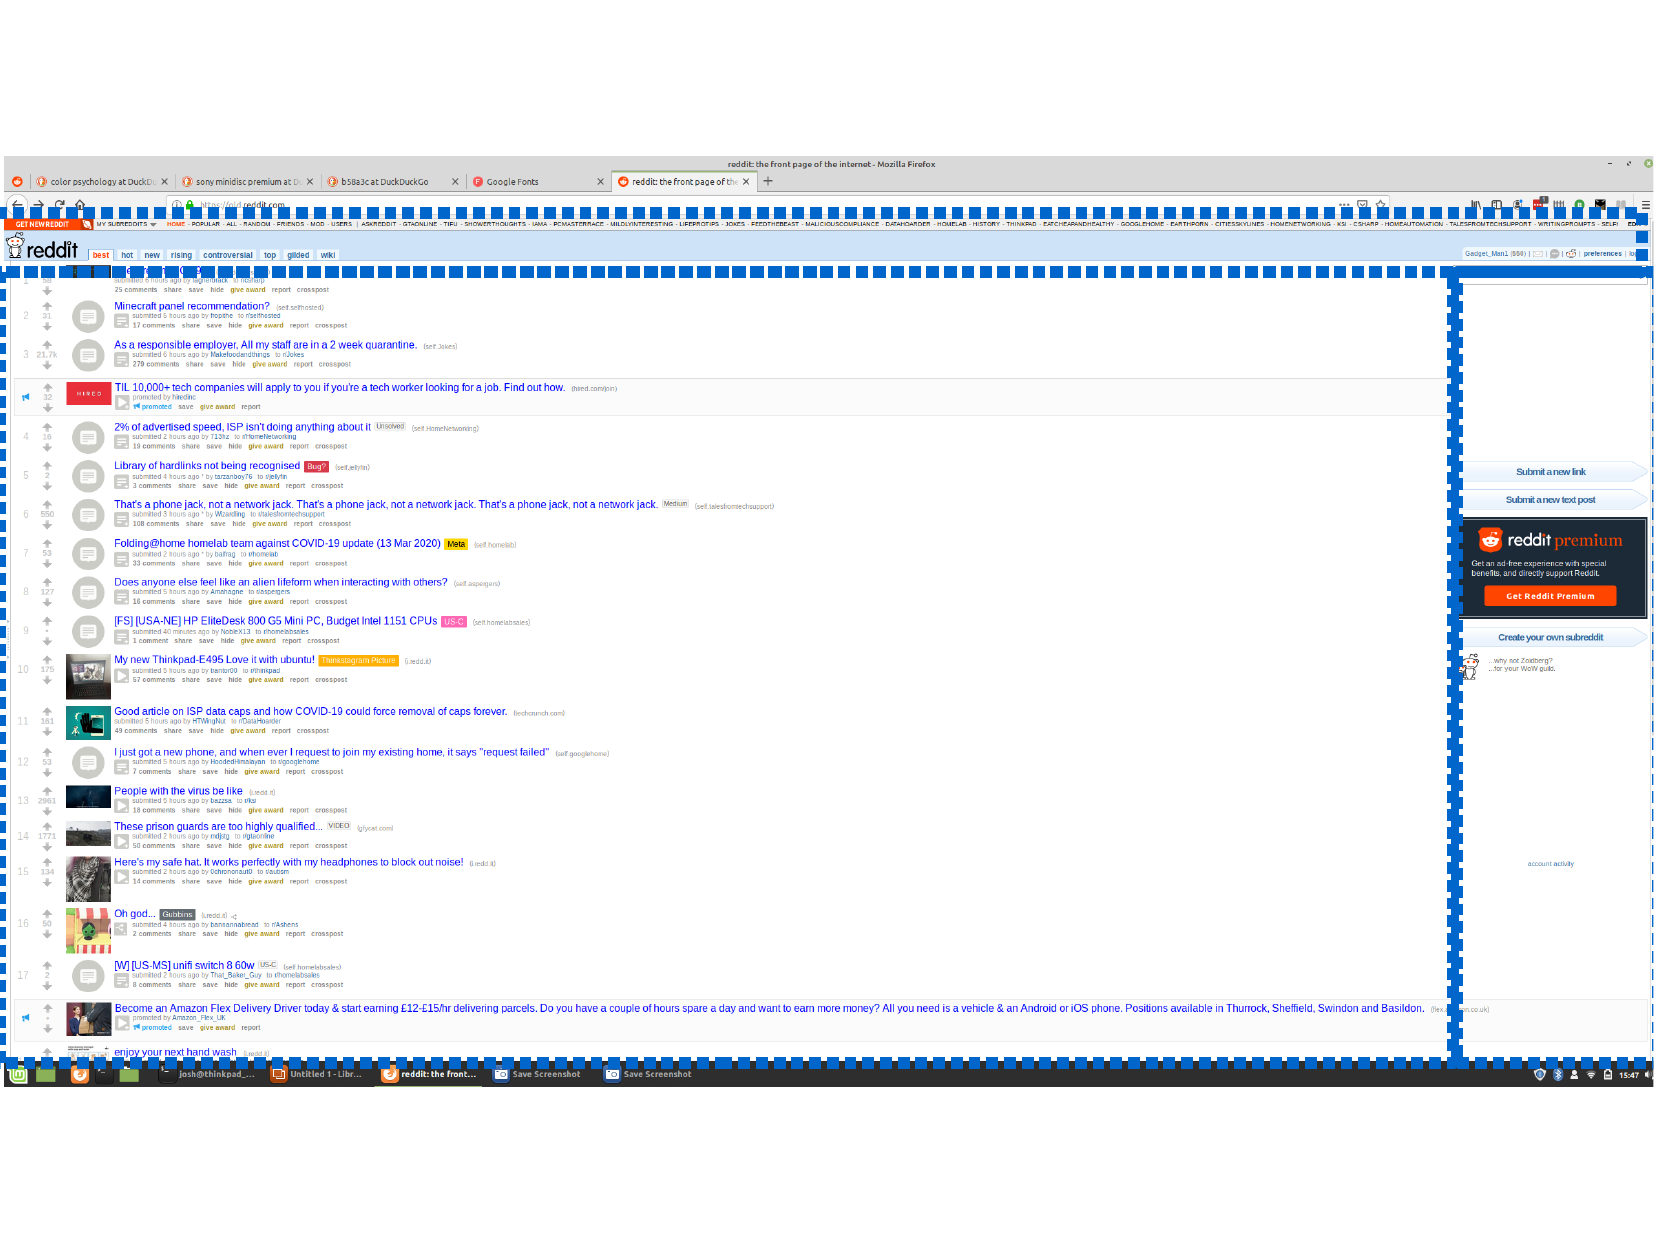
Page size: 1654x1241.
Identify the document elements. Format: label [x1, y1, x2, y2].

picture [4, 156, 1654, 1087]
